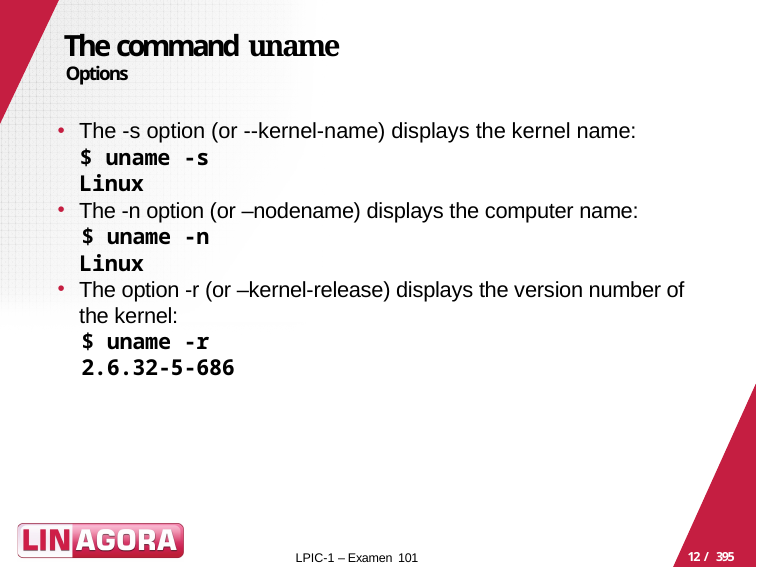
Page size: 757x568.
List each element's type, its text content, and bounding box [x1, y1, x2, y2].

text_box The command uname Options [63, 26, 697, 117]
text_box [17, 520, 184, 562]
text_box LPIC-1 – Examen 101 [293, 549, 420, 568]
picture [0, 0, 352, 352]
text_box <number> / 395 [683, 549, 747, 568]
text_box The -s option (or --kernel-name) displays the kernel name: $ uname -s Linux The -n option (or –nodename) displays the computer name: $ uname -n Linux The option -r (or –kernel-release) displays the version number of the kernel: $ uname -r 2.6.32-5-686 [55, 117, 712, 567]
